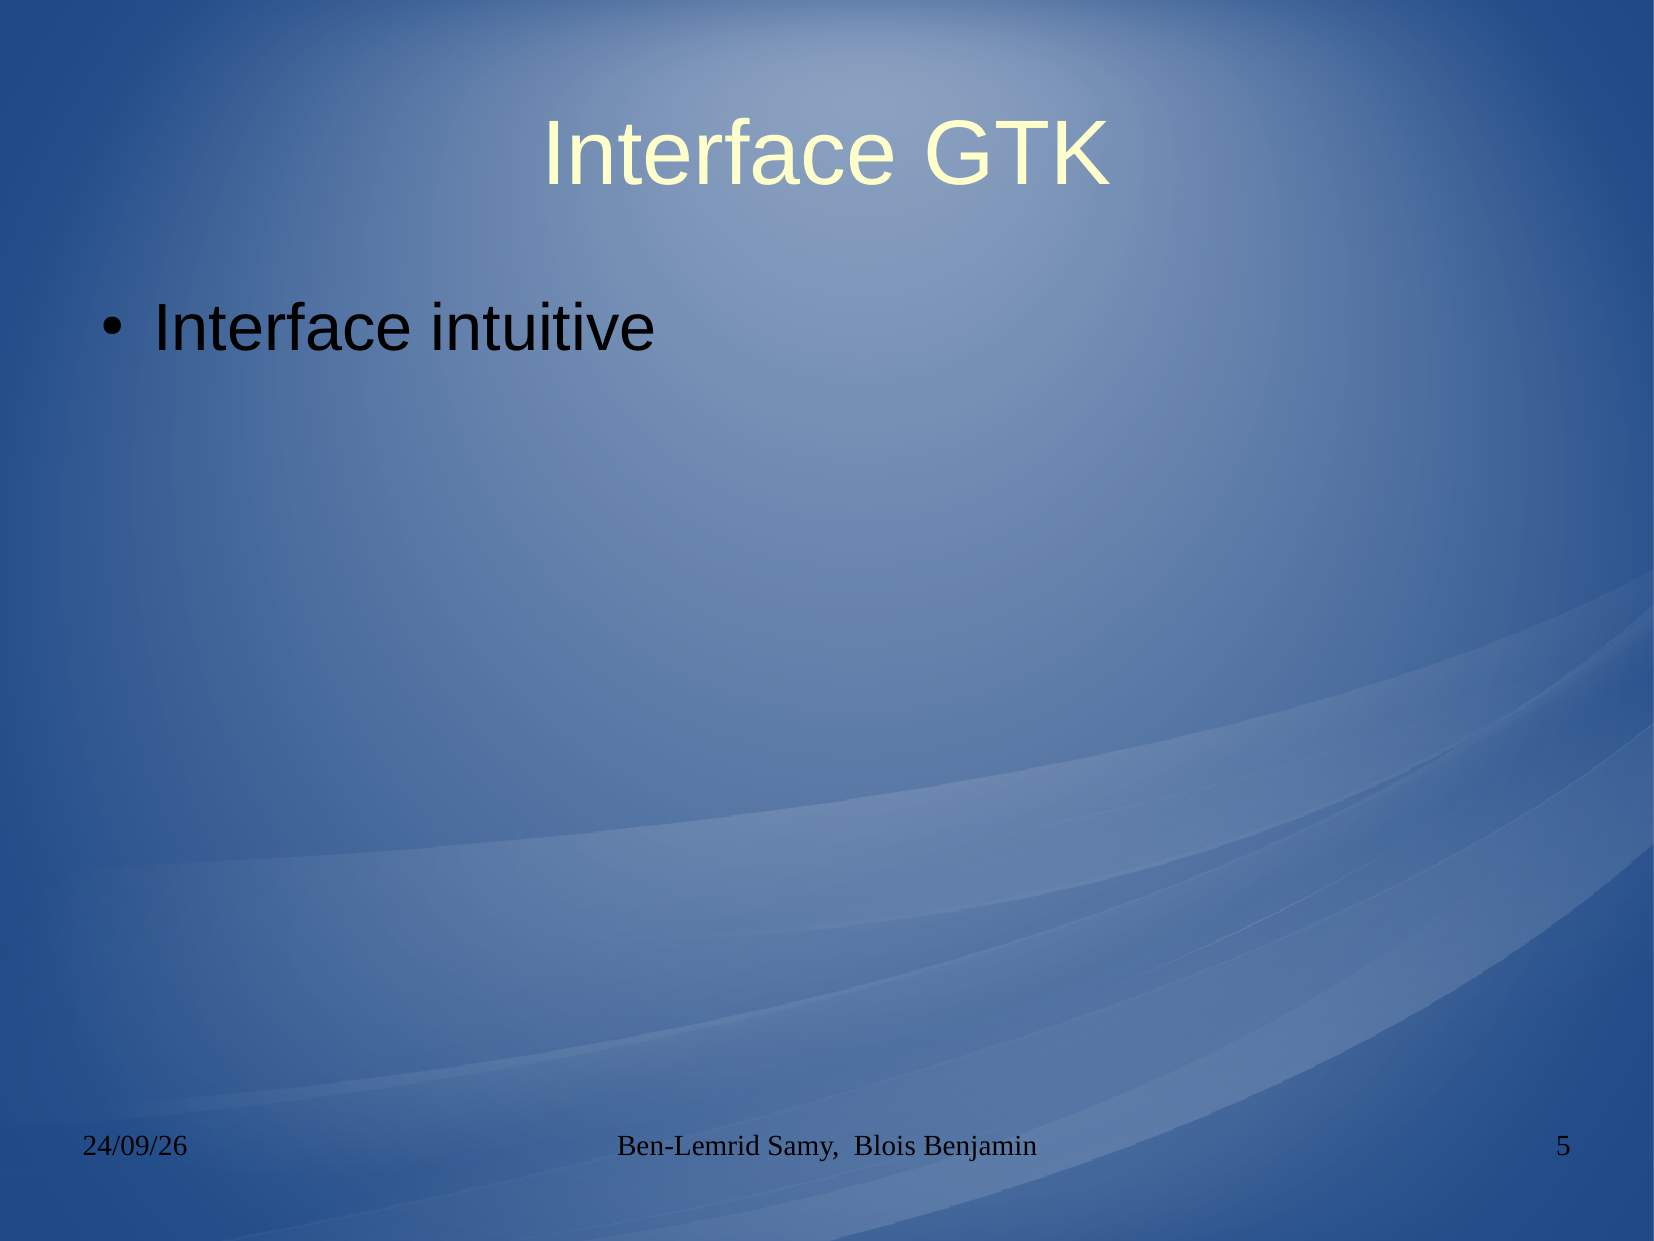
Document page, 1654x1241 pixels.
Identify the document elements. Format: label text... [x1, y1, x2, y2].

title Interface GTK [82, 49, 1571, 257]
picture [0, 0, 1654, 1241]
list Interface intuitive [82, 290, 1571, 1109]
